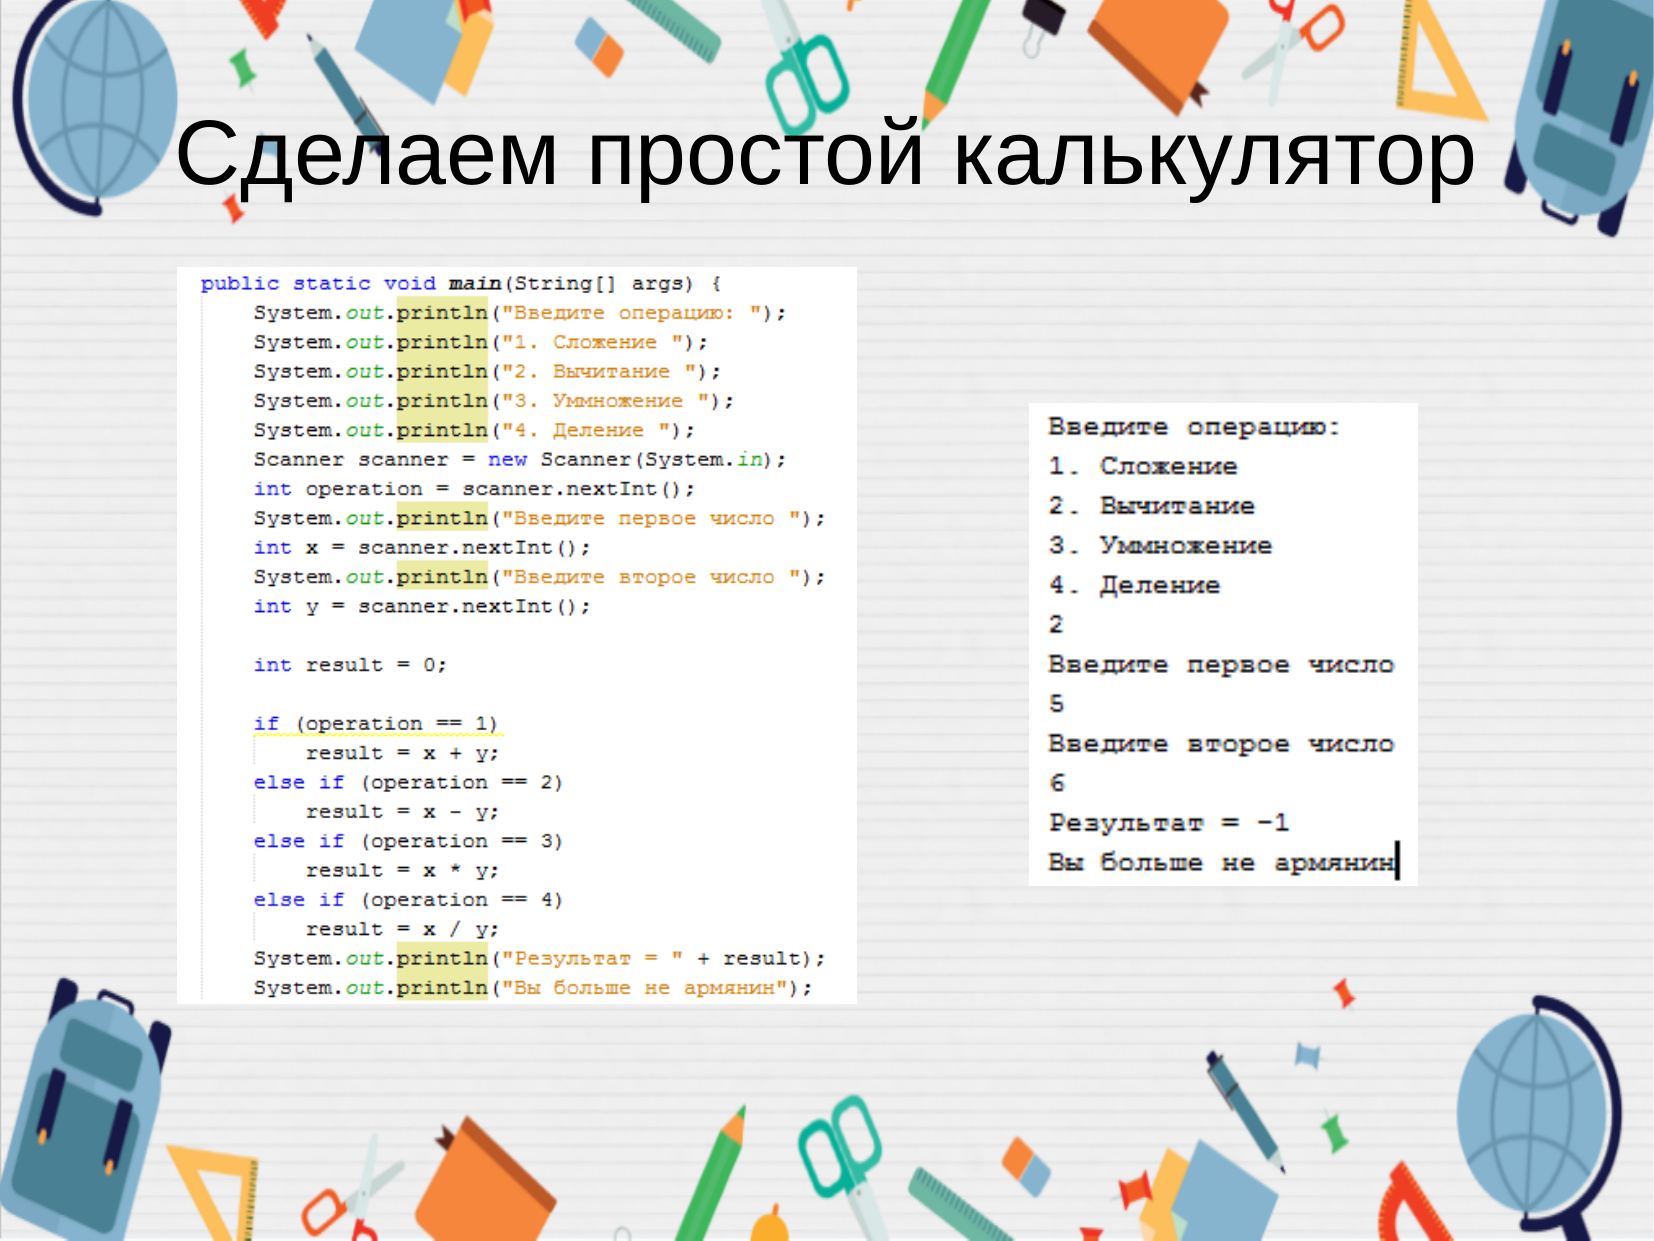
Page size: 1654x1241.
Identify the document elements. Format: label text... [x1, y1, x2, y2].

picture [0, 0, 1654, 1241]
title Сделаем простой калькулятор [82, 49, 1571, 257]
